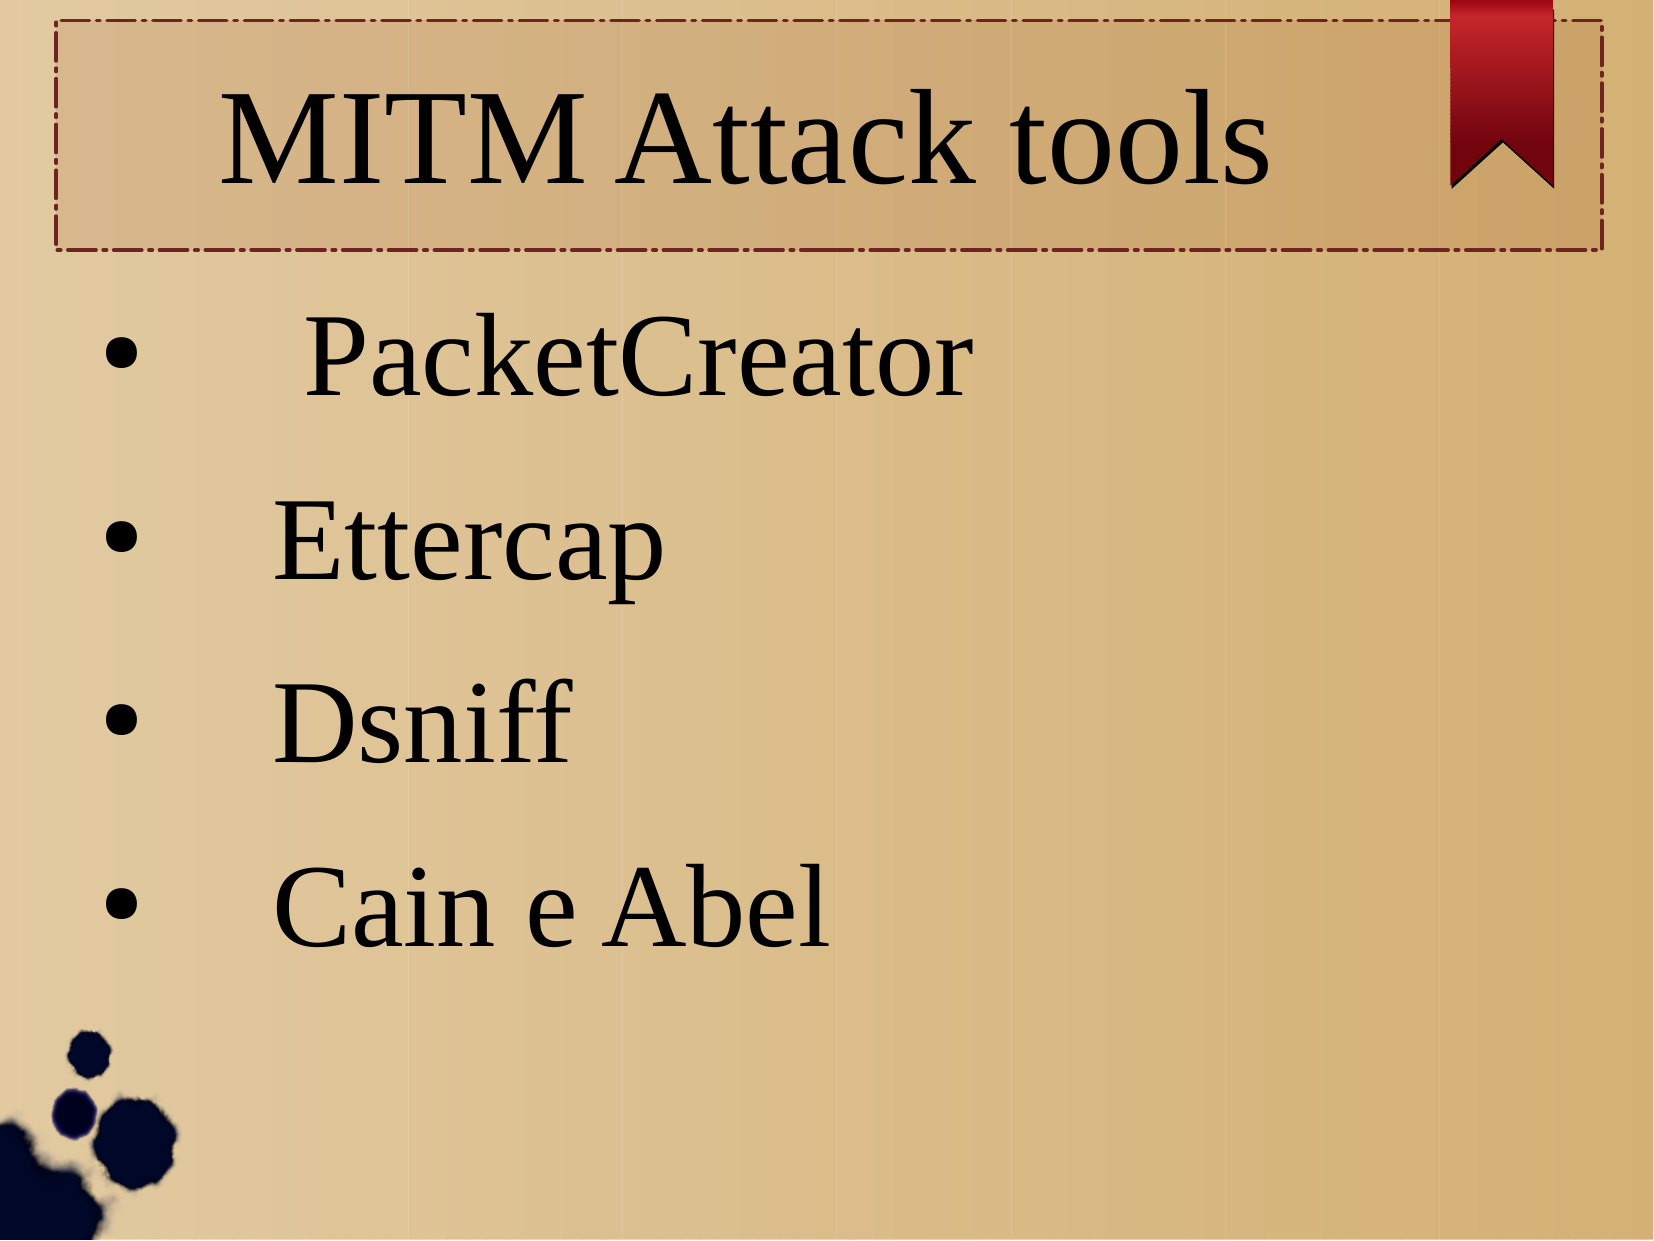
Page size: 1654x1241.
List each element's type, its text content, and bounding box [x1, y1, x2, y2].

title MITM Attack tools [82, 47, 1412, 229]
list PacketCreator Ettercap Dsniff Cain e Abel [82, 290, 1571, 1010]
